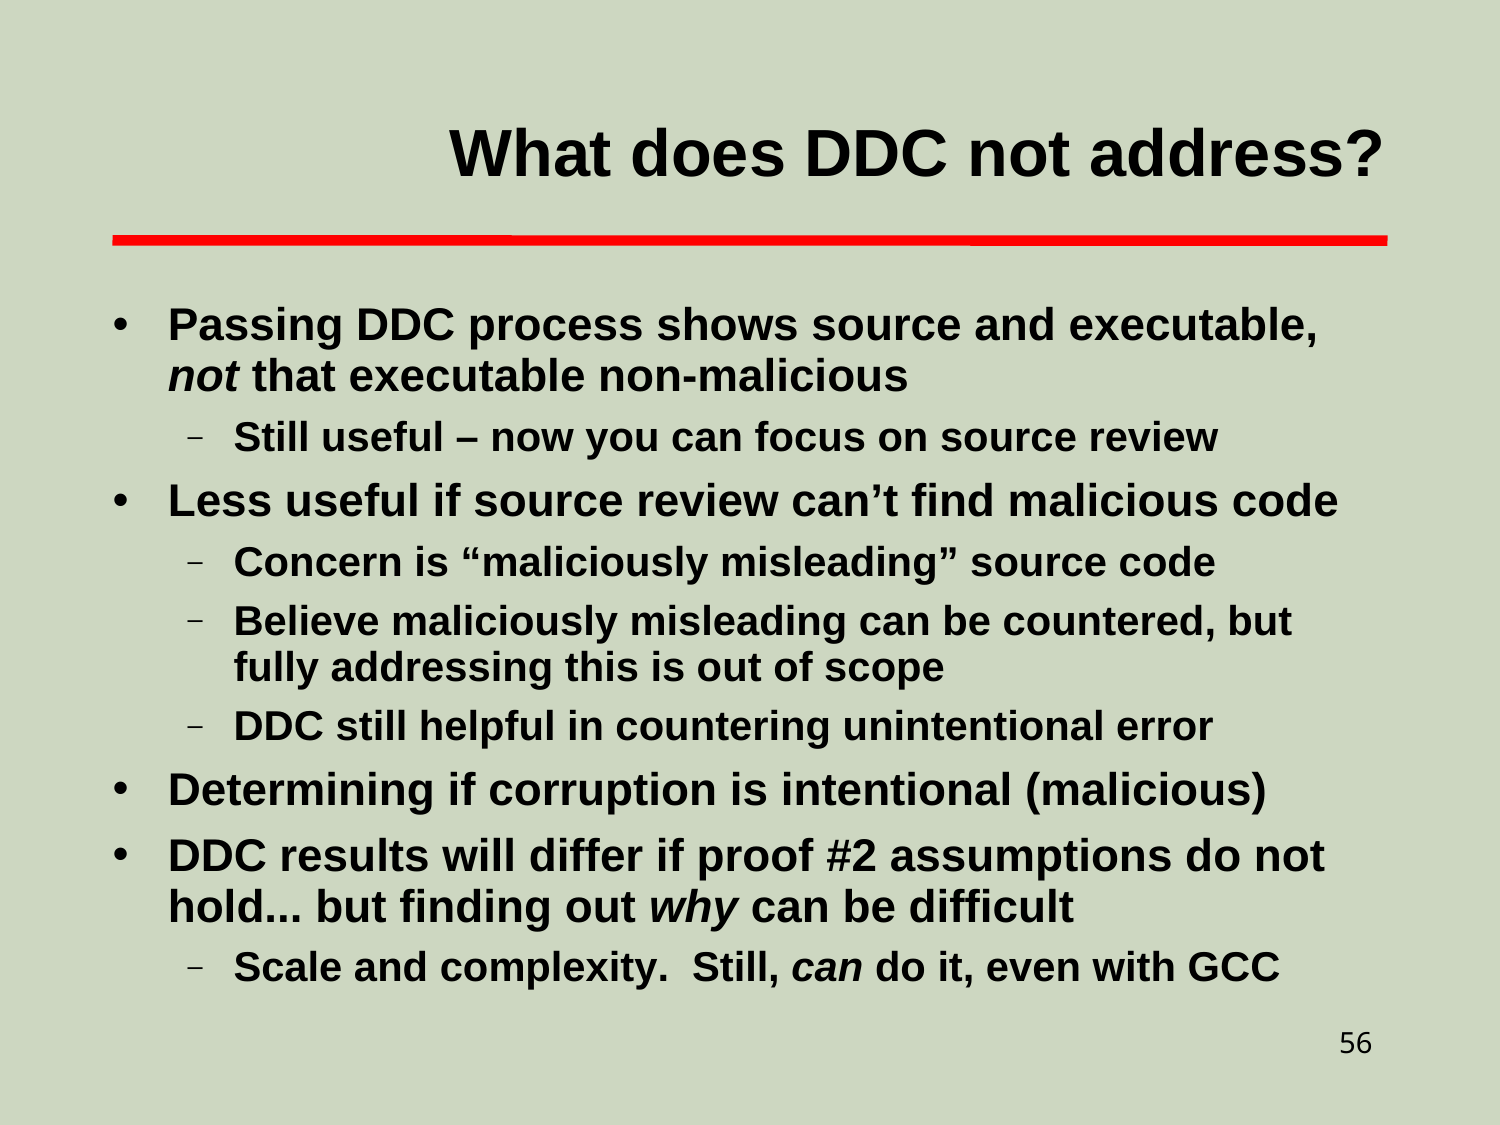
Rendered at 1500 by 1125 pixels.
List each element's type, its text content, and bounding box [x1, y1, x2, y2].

title What does DDC not address? [124, 93, 1387, 216]
list Passing DDC process shows source and executable, not that executable non-malicious Still useful – now you can focus on source review Less useful if source review can’t find malicious code Concern is “maliciously misleading” source code Believe maliciously misleading can be countered, but fully addressing this is out of scope DDC still helpful in countering unintentional error Determining if corruption is intentional (malicious) DDC results will differ if proof #2 assumptions do not hold... but finding out why can be difficult Scale and complexity. Still, can do it, even with GCC [112, 299, 1387, 1099]
